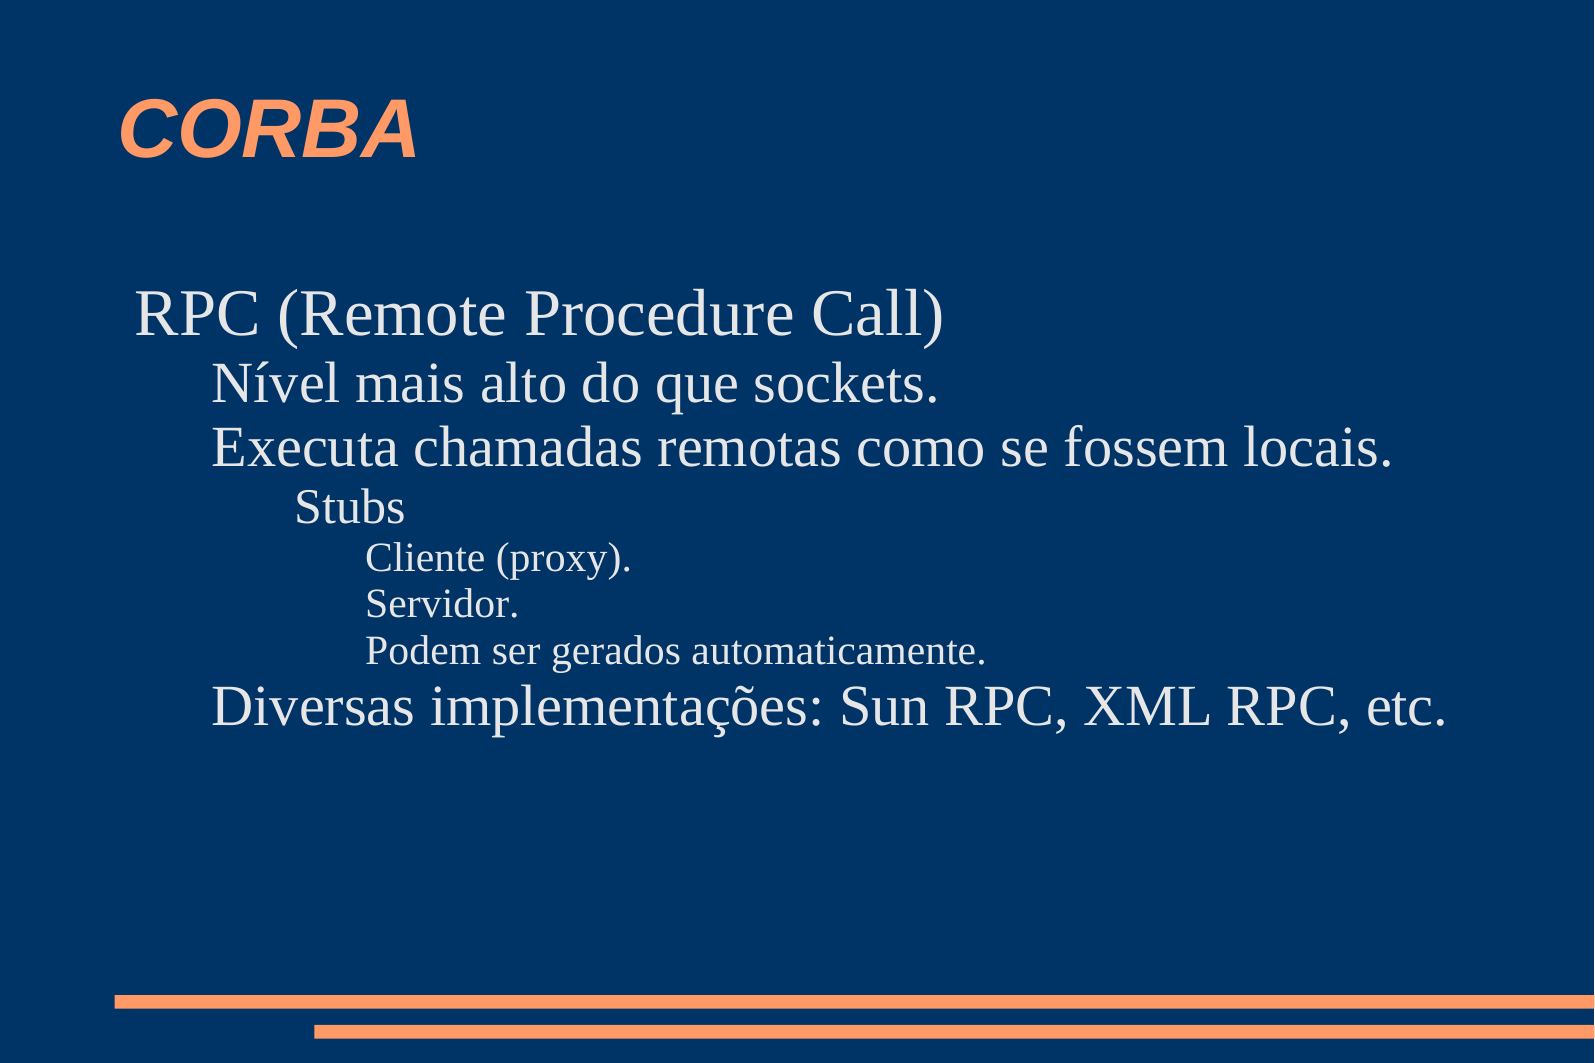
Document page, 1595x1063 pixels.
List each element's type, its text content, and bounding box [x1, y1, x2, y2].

list RPC (Remote Procedure Call) Nível mais alto do que sockets. Executa chamadas remotas como se fossem locais. Stubs Cliente (proxy). Servidor. Podem ser gerados automaticamente. Diversas implementações: Sun RPC, XML RPC, etc. [117, 276, 1505, 971]
title CORBA [117, 39, 1479, 218]
